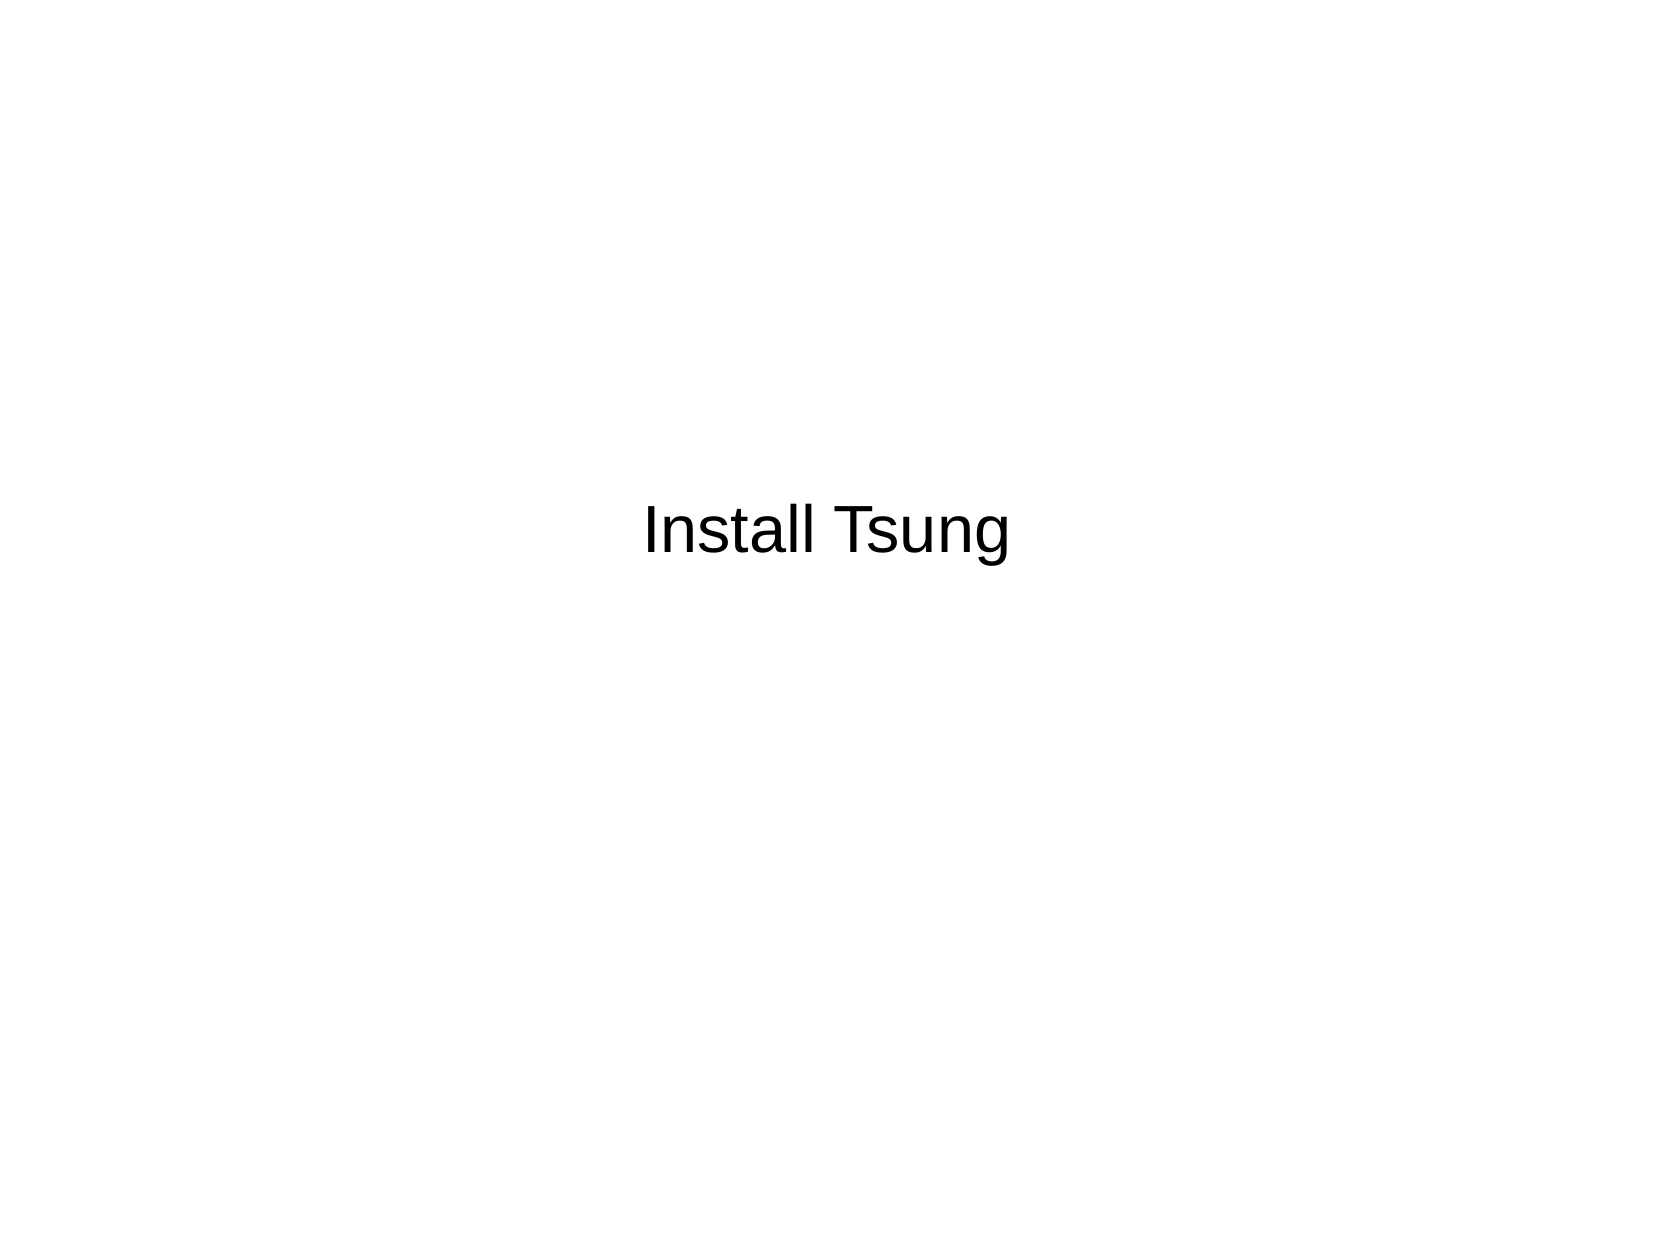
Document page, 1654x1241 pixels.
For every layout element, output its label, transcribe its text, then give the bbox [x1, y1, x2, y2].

subtitle Install Tsung [82, 49, 1571, 1010]
